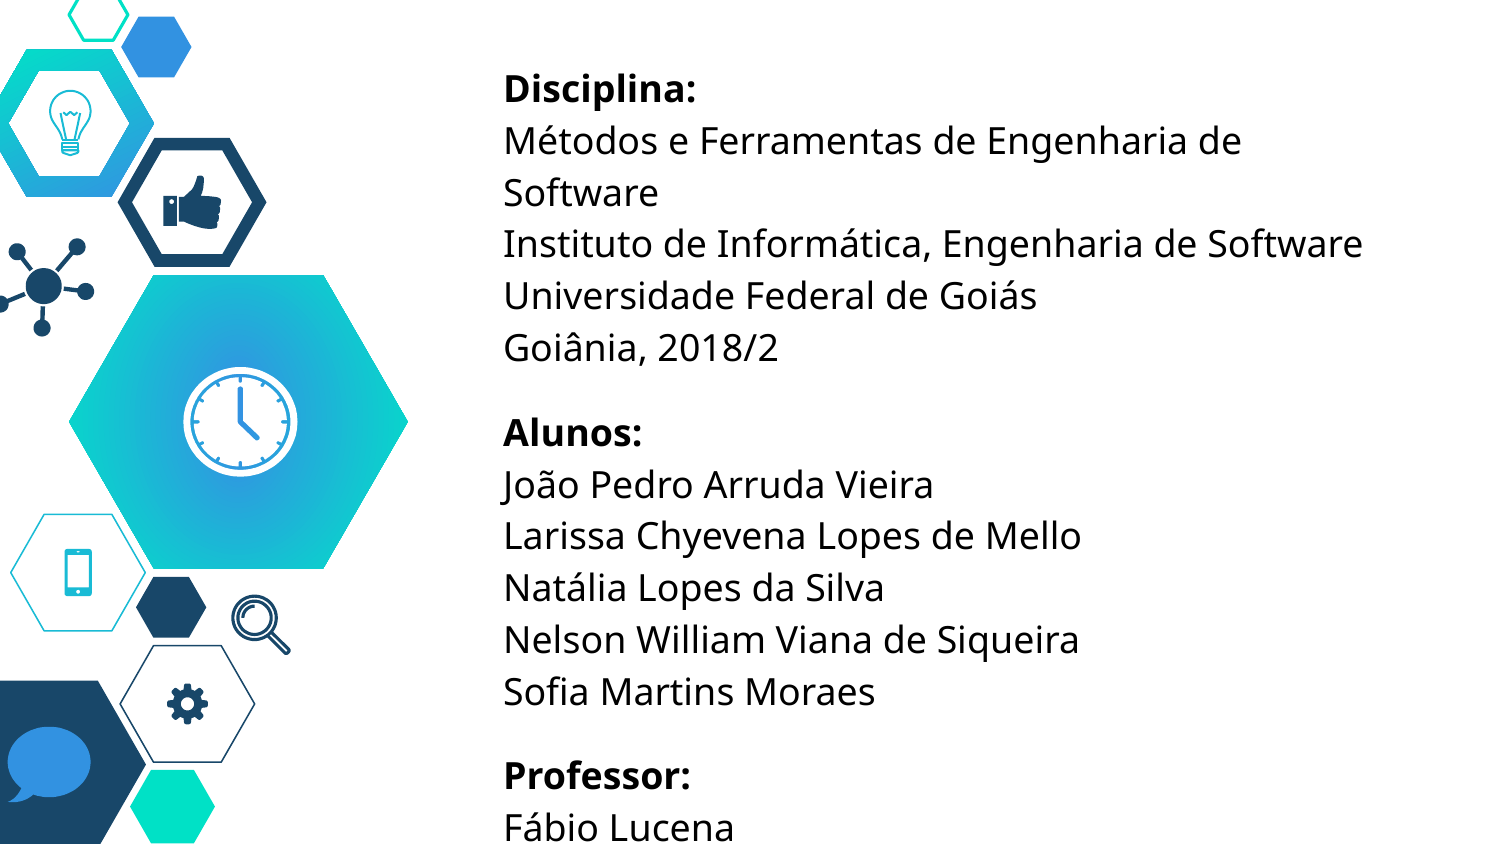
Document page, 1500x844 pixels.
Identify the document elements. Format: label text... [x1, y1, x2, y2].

text_box [183, 367, 298, 477]
subtitle Disciplina: Métodos e Ferramentas de Engenharia de Software Instituto de Informática, Engenharia de Software Universidade Federal de Goiás Goiânia, 2018/2 Alunos: João Pedro Arruda Vieira Larissa Chyevena Lopes de Mello Natália Lopes da Silva Nelson William Viana de Siqueira Sofia Martins Moraes Professor: Fábio Lucena [488, 43, 1423, 173]
